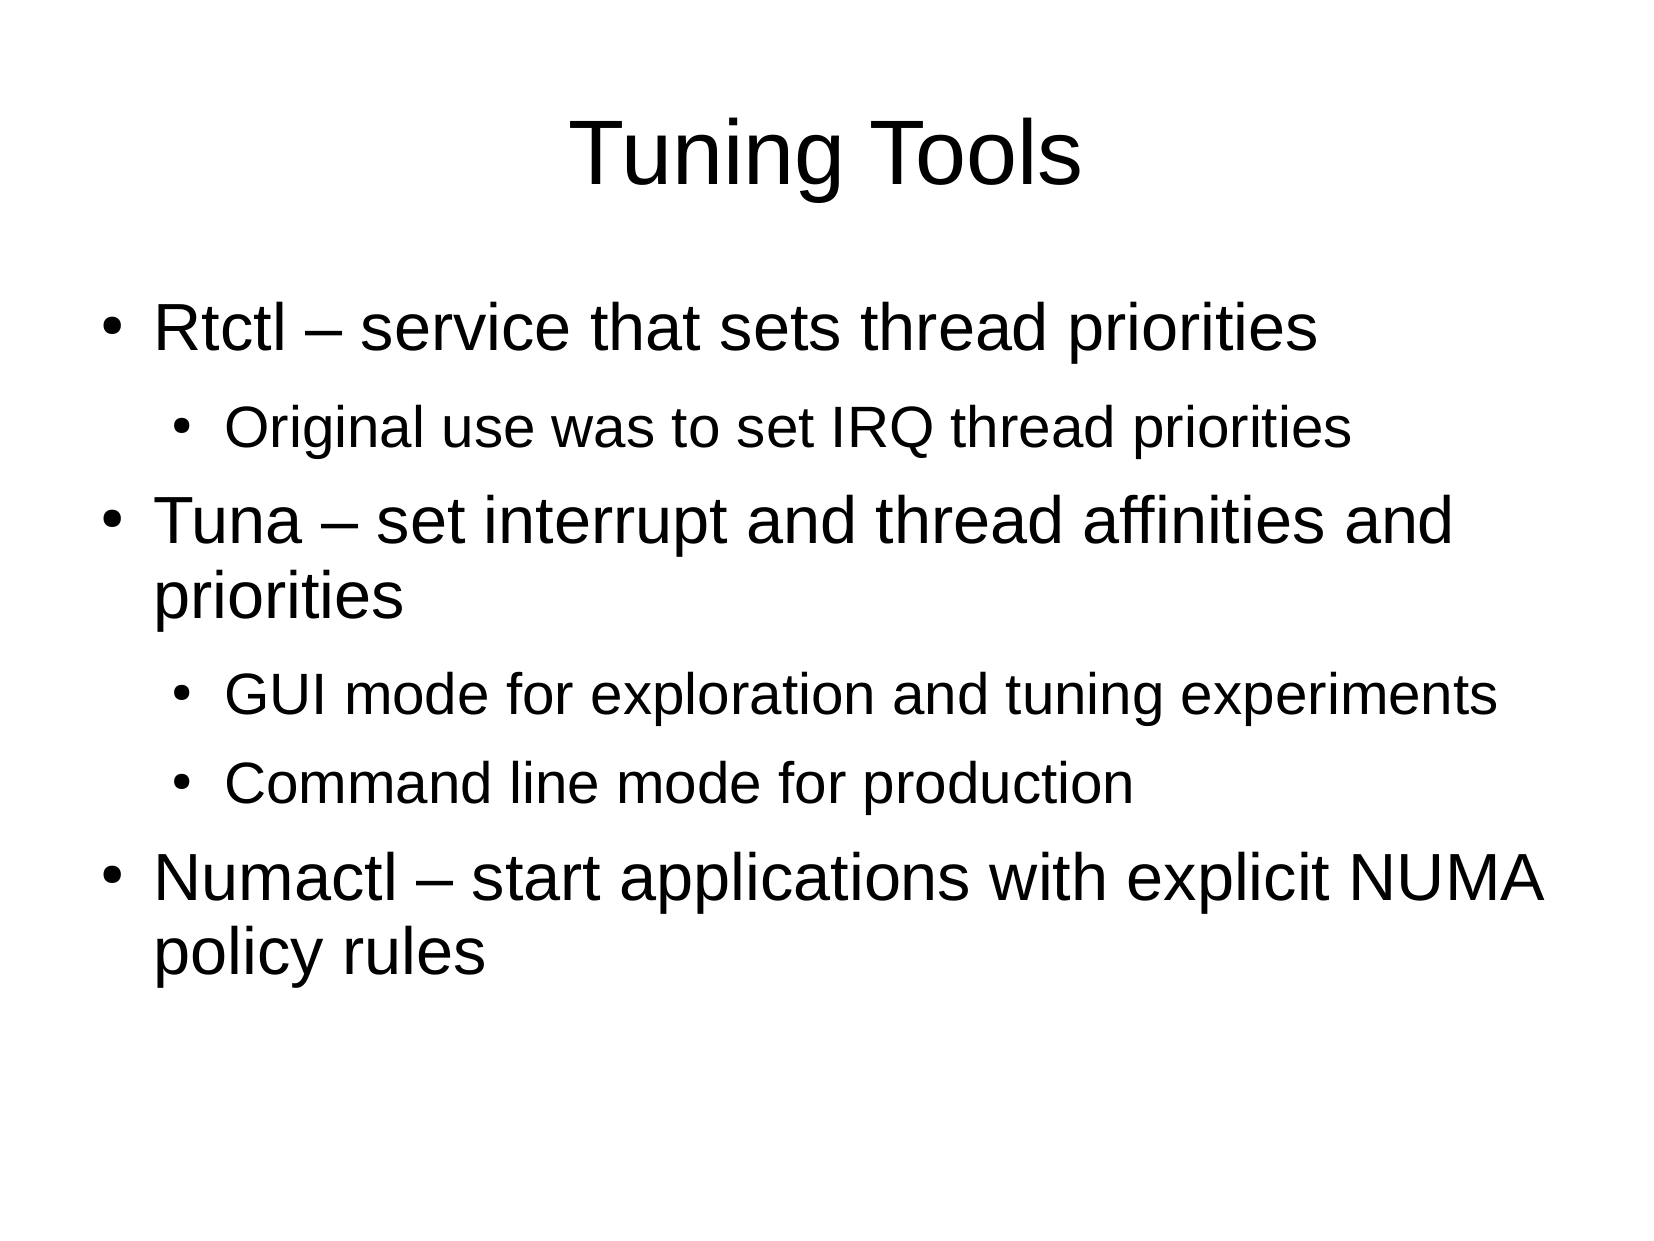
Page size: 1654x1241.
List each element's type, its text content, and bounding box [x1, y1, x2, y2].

list Rtctl – service that sets thread priorities Original use was to set IRQ thread priorities Tuna – set interrupt and thread affinities and priorities GUI mode for exploration and tuning experiments Command line mode for production Numactl – start applications with explicit NUMA policy rules [82, 290, 1571, 1094]
title Tuning Tools [82, 56, 1571, 250]
